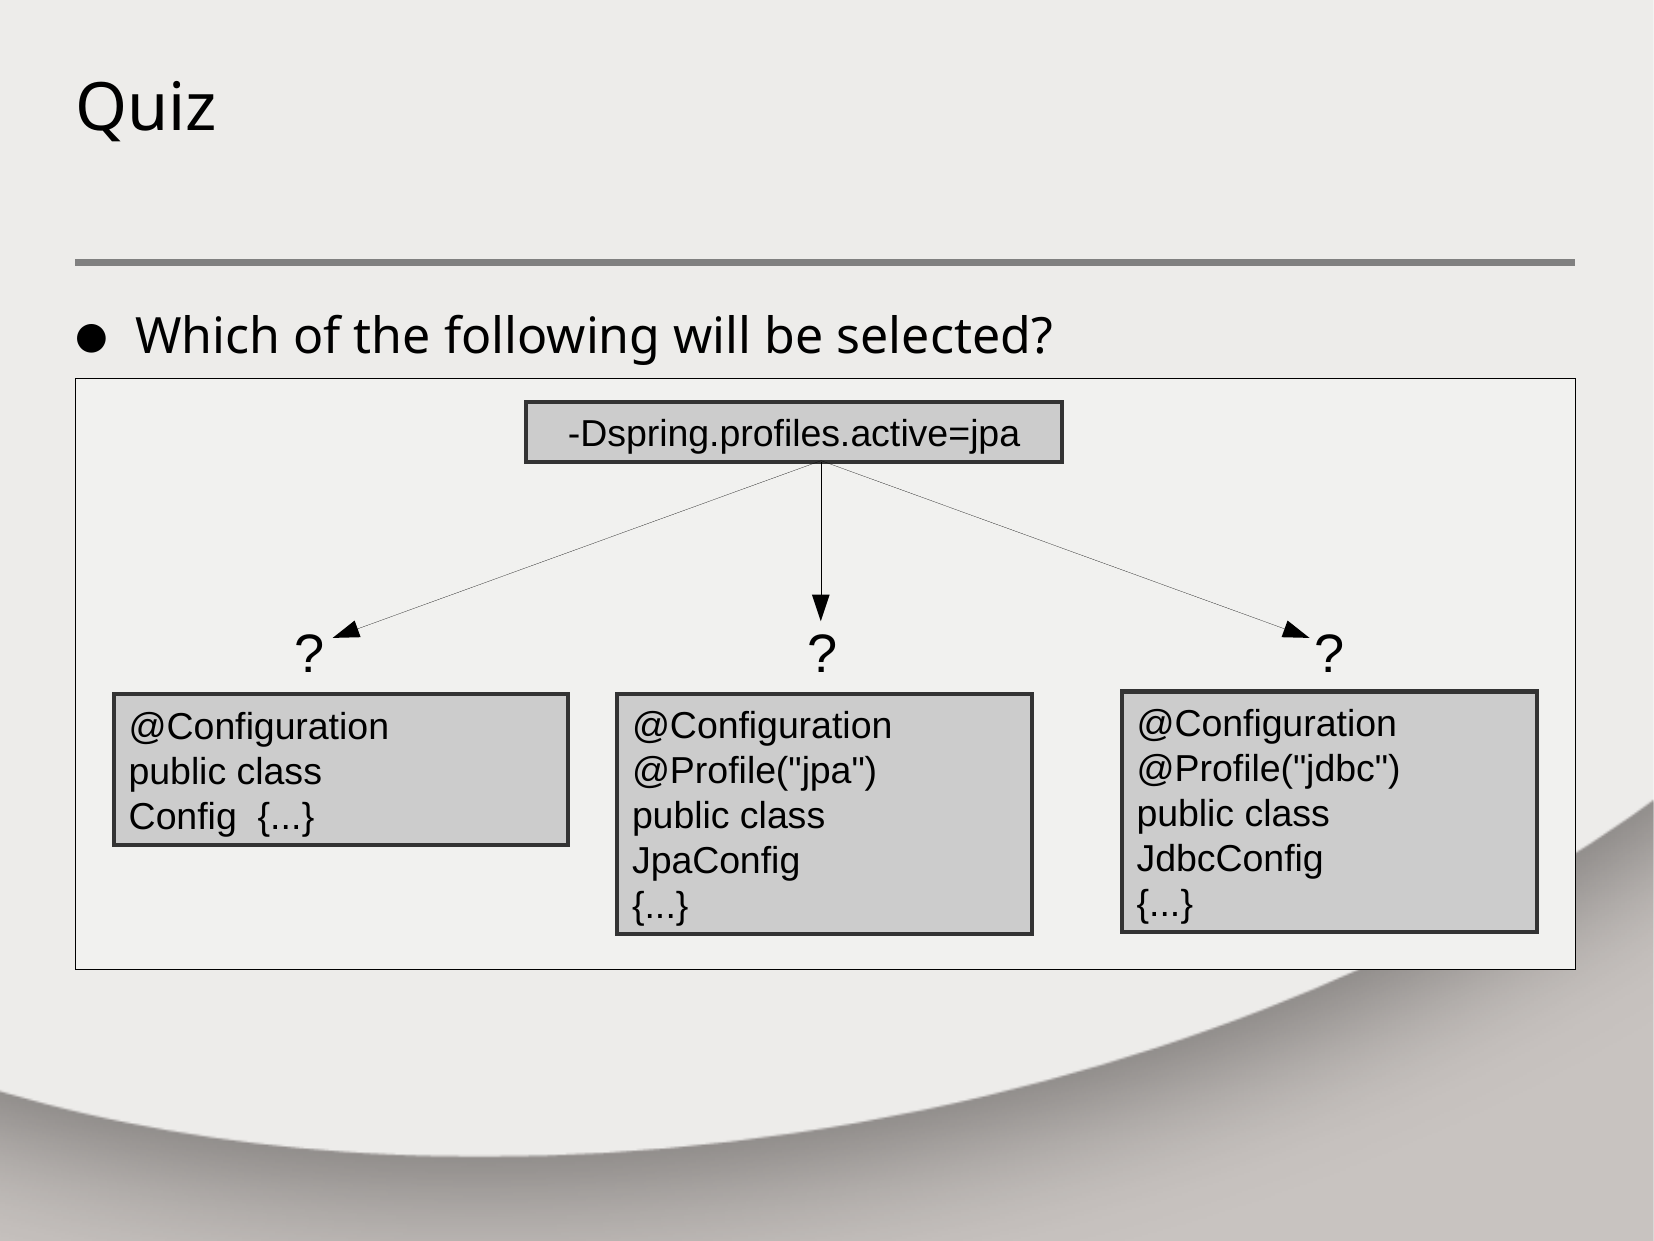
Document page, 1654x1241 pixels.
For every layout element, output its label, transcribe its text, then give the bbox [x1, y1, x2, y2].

text_box ? [1299, 616, 1353, 696]
text_box ? [279, 616, 332, 696]
picture [0, 0, 1654, 1241]
title Quiz [75, 75, 1576, 226]
text_box -Dspring.profiles.active=jpa [525, 401, 1063, 463]
text_box @Configuration @Profile("jdbc") public class JdbcConfig {...} [1121, 691, 1538, 933]
list Which of the following will be selected? [75, 300, 1576, 378]
text_box [75, 378, 1576, 970]
text_box @Configuration @Profile("jpa") public class JpaConfig {...} [617, 693, 1033, 935]
text_box ? [792, 616, 846, 696]
list Which of the following will be selected? [75, 970, 1576, 1163]
text_box @Configuration public class Config {...} [114, 694, 569, 845]
